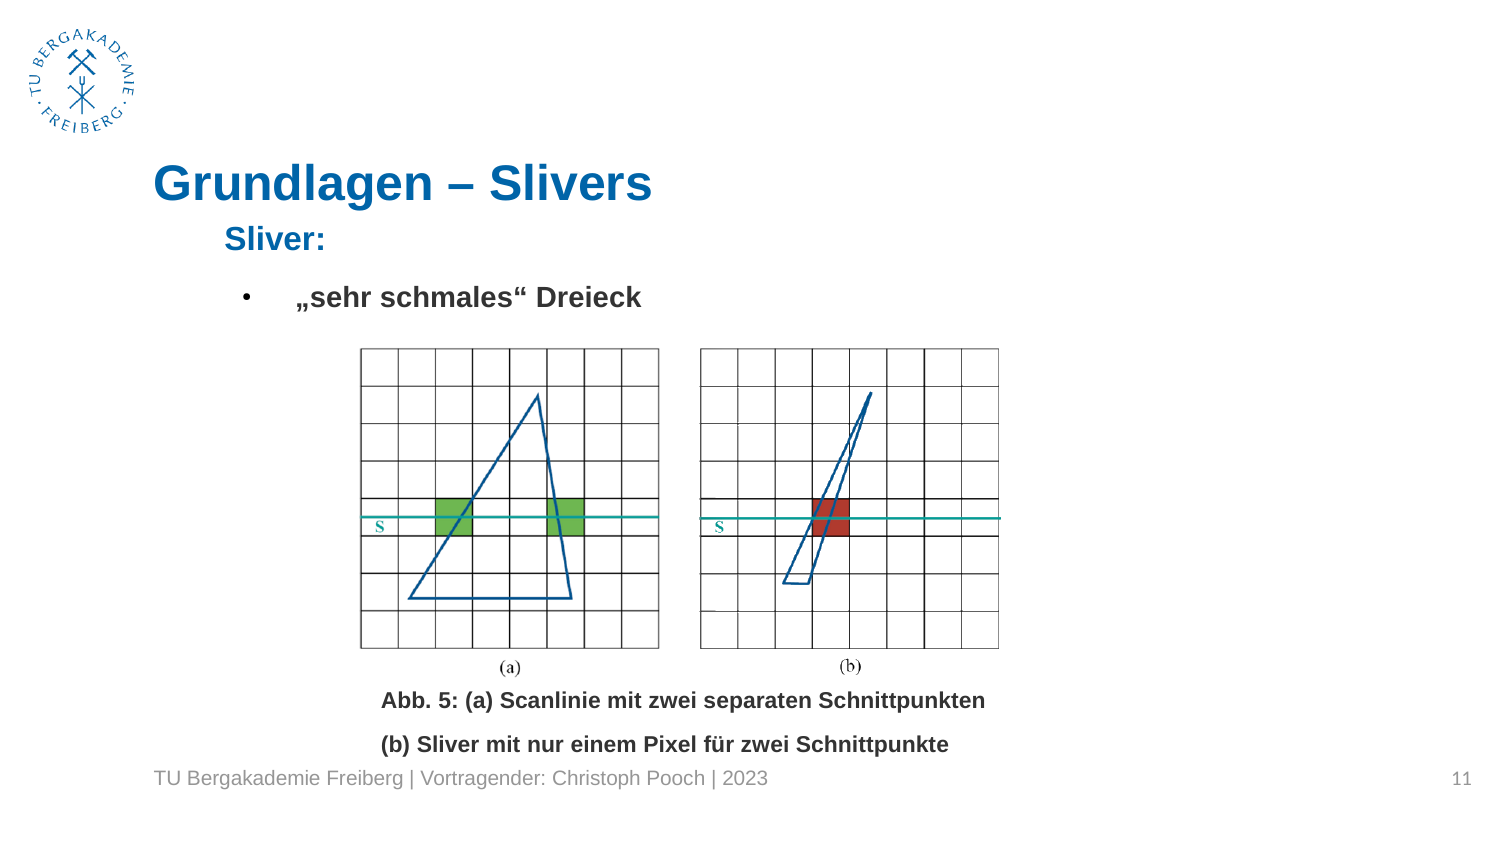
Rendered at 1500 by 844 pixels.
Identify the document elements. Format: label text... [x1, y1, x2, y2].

slide_number 44 [1352, 764, 1473, 825]
list Grundlagen – Slivers [153, 150, 1353, 221]
footer TU Bergakademie Freiberg | Vortragender: Christoph Pooch | 2023 [153, 764, 1353, 824]
text_box Abb. 5: (a) Scanlinie mit zwei separaten Schnittpunkten (b) Sliver mit nur einem Pixel für zwei Schnittpunkte [366, 680, 1004, 765]
picture [354, 344, 1004, 680]
picture [29, 29, 134, 133]
list Sliver: „sehr schmales“ Dreieck [153, 221, 1241, 371]
